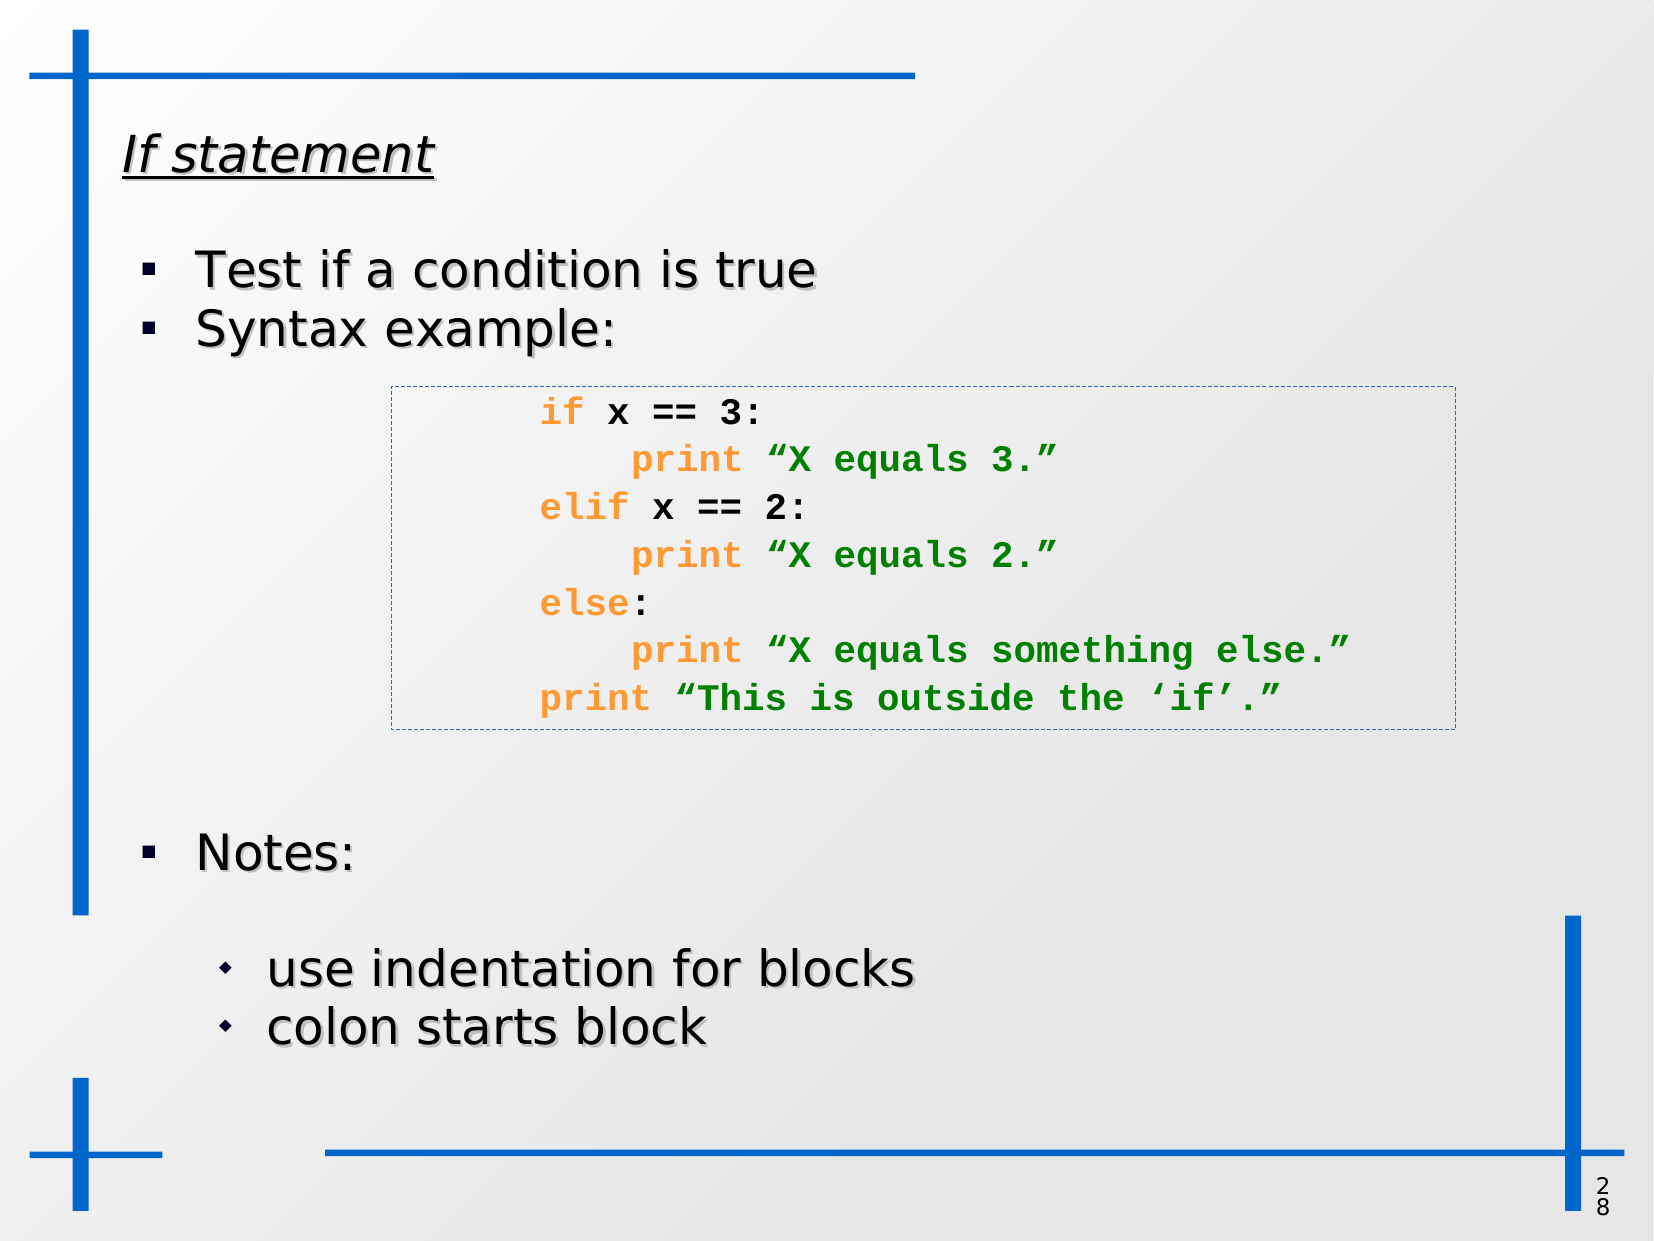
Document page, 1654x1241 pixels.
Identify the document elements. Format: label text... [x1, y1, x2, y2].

title If statement [122, 91, 1524, 219]
text_box if x == 3: print “X equals 3.” elif x == 2: print “X equals 2.” else: print “X equals something else.” print “This is outside the ‘if’.” [391, 386, 1456, 730]
list Test if a condition is true Syntax example: Notes: use indentation for blocks colon starts block [124, 241, 1526, 1133]
